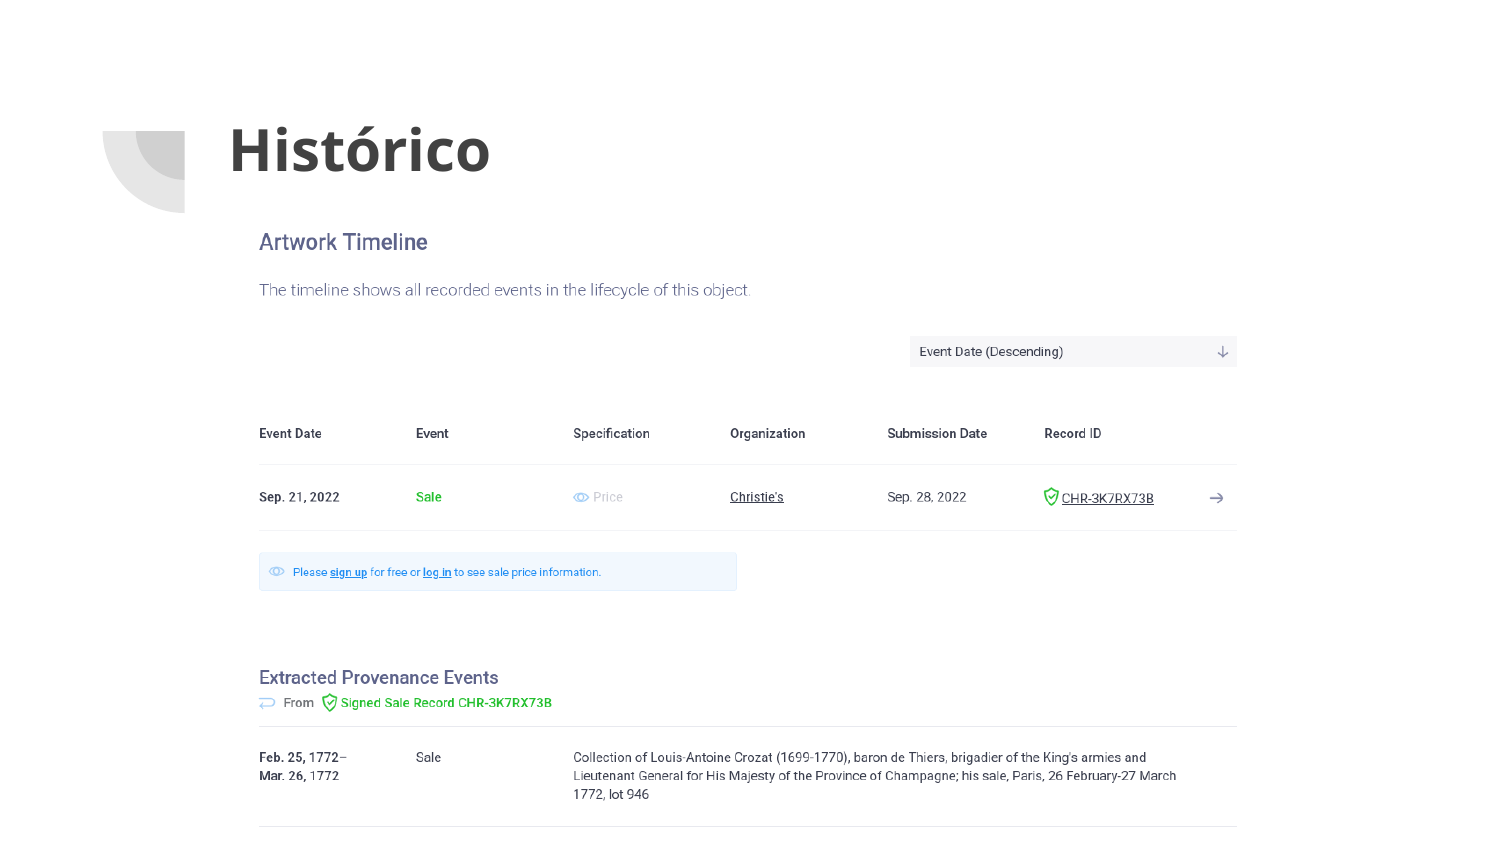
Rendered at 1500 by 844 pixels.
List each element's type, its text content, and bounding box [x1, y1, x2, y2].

picture [241, 208, 1259, 831]
title Histórico [213, 98, 1368, 263]
